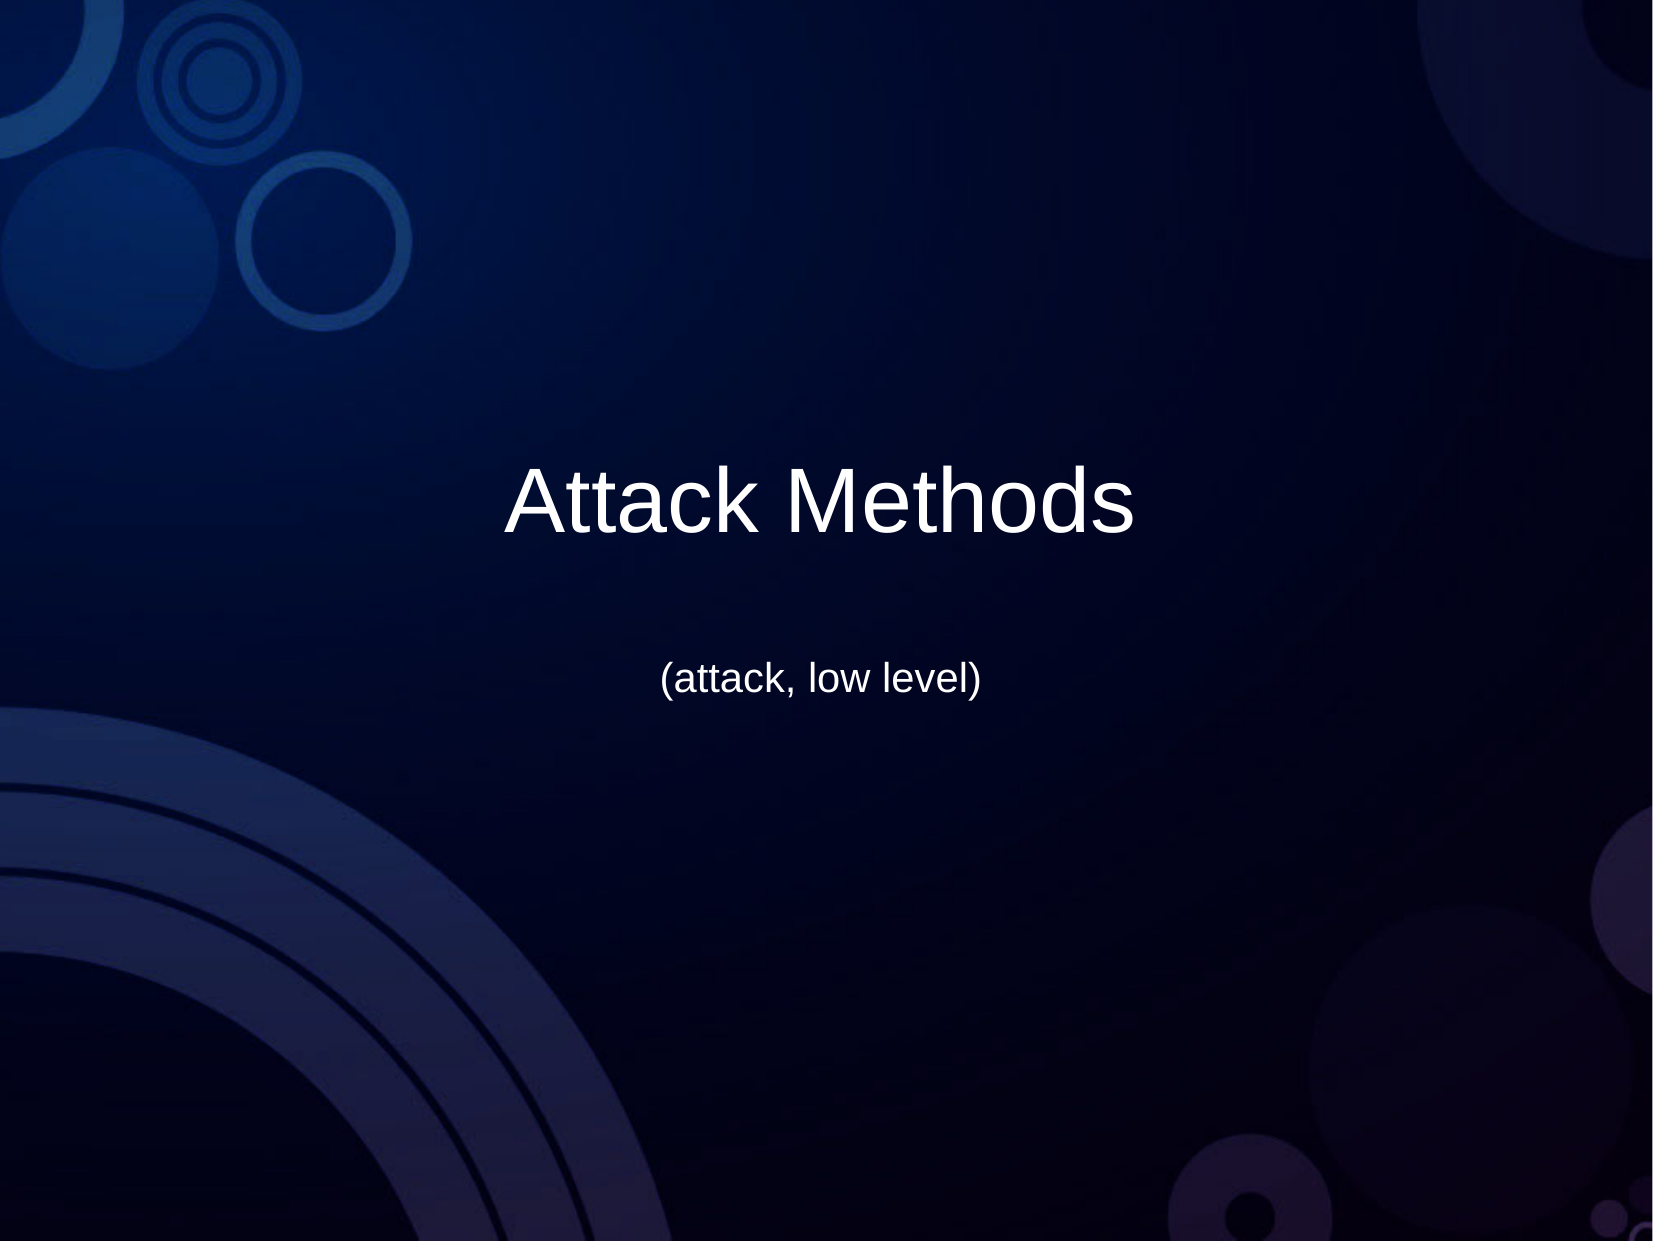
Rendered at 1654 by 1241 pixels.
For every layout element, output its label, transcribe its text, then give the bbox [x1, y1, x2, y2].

picture [0, 0, 1653, 1241]
title Attack Methods (attack, low level) [76, 449, 1565, 702]
